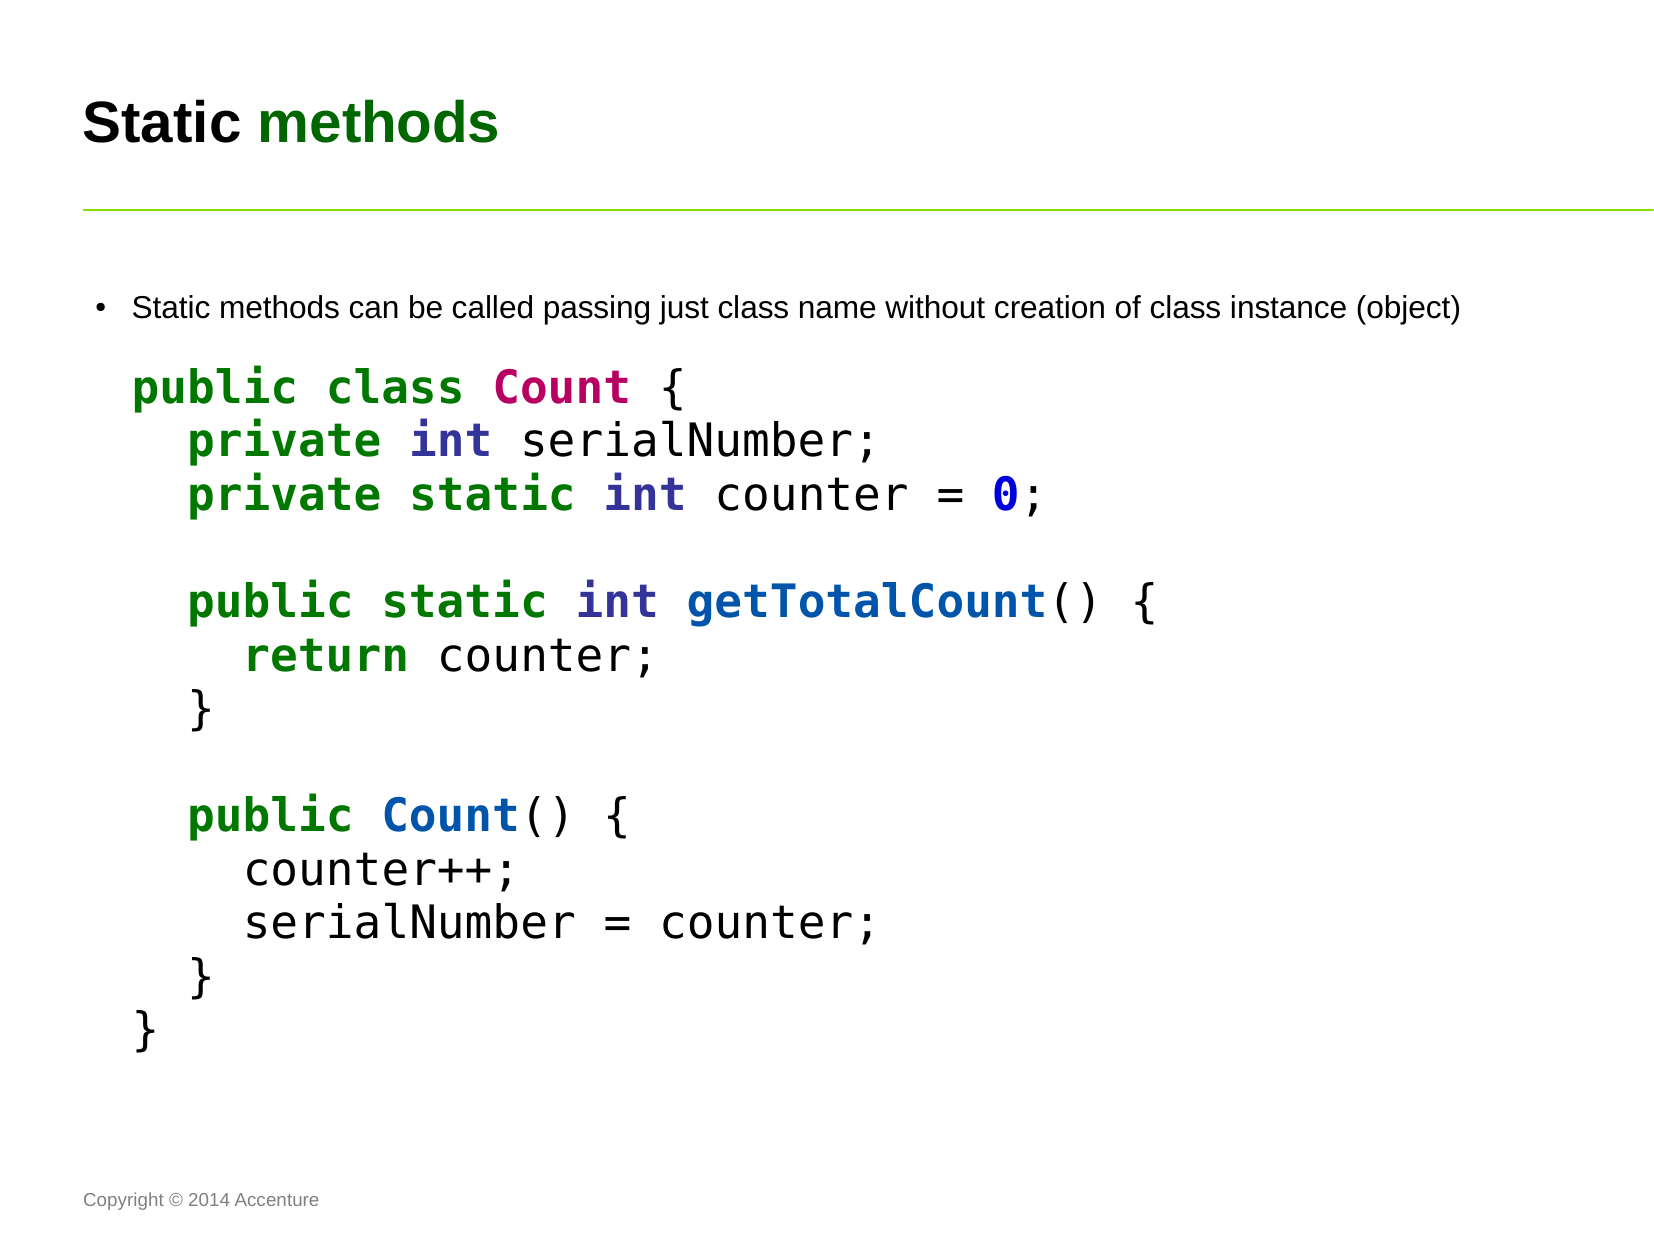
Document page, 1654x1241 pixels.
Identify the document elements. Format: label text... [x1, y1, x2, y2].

title Static methods [82, 52, 1571, 192]
list Static methods can be called passing just class name without creation of class instance (object) public class Count { private int serialNumber; private static int counter = 0; public static int getTotalCount() { return counter; } public Count() { counter++; serialNumber = counter; } } [82, 290, 1538, 1111]
